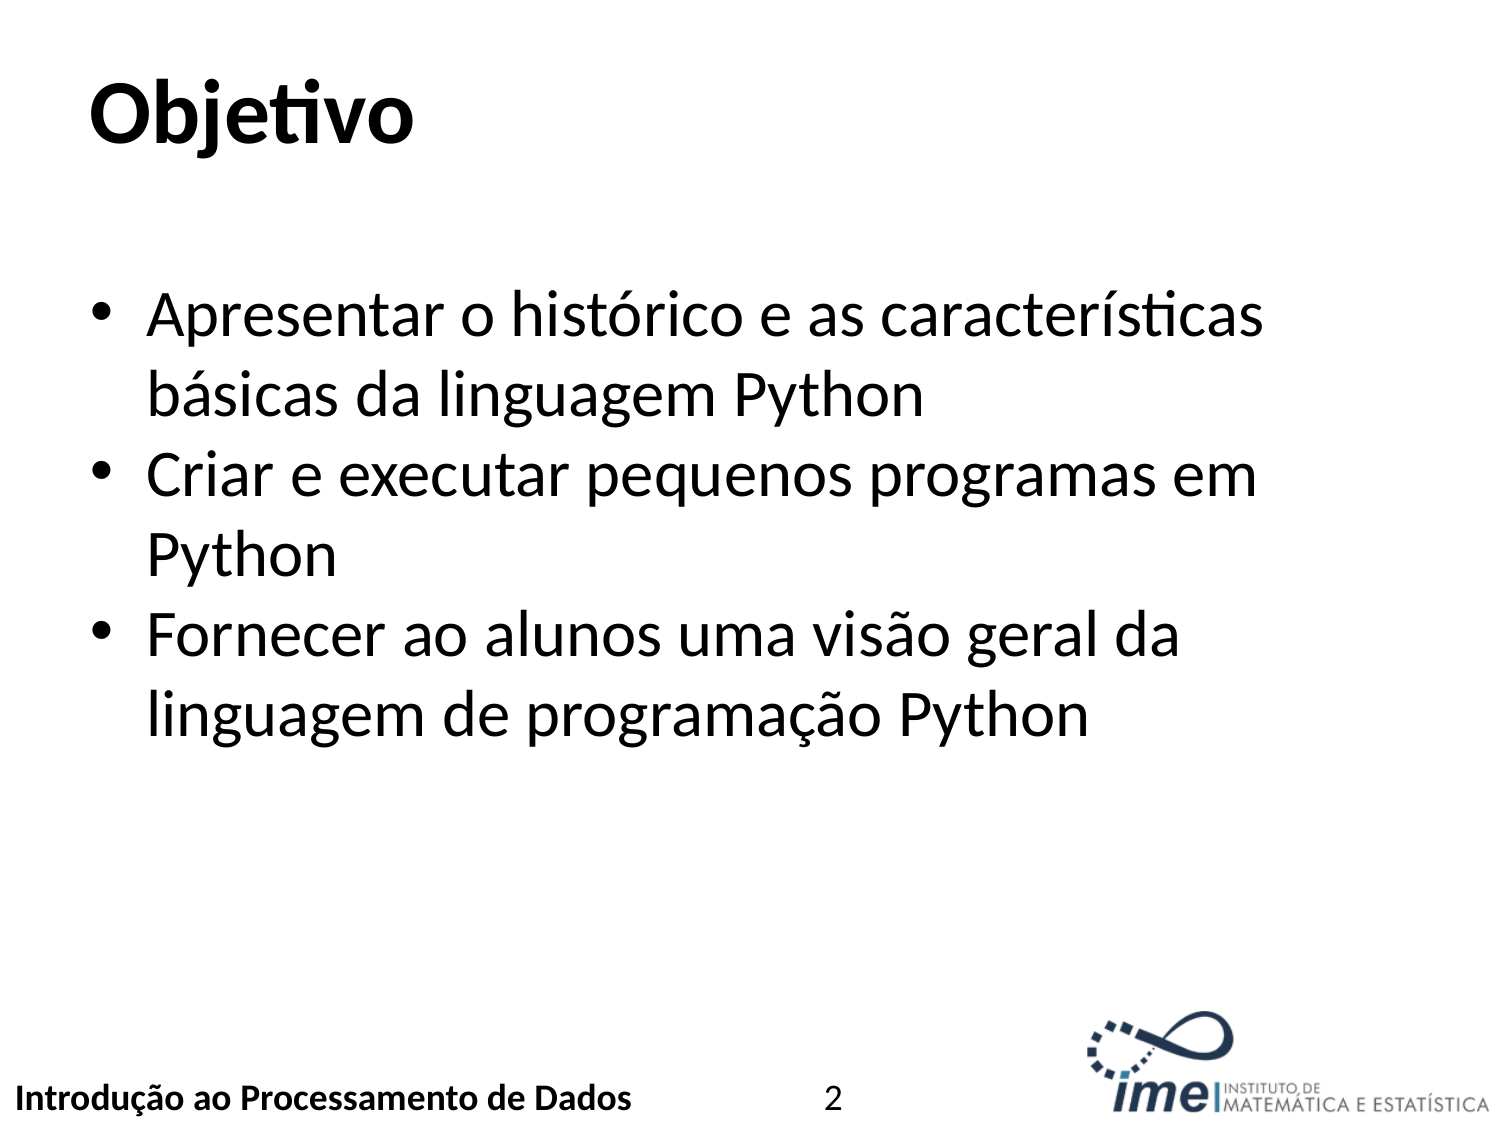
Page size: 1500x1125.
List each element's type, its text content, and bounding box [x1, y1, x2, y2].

text_box <number> [808, 1065, 1159, 1125]
text_box Apresentar o histórico e as características básicas da linguagem Python Criar e executar pequenos programas em Python Fornecer ao alunos uma visão geral da linguagem de programação Python [75, 262, 1425, 1005]
picture [1086, 1011, 1495, 1115]
text_box Objetivo [75, 45, 1425, 233]
